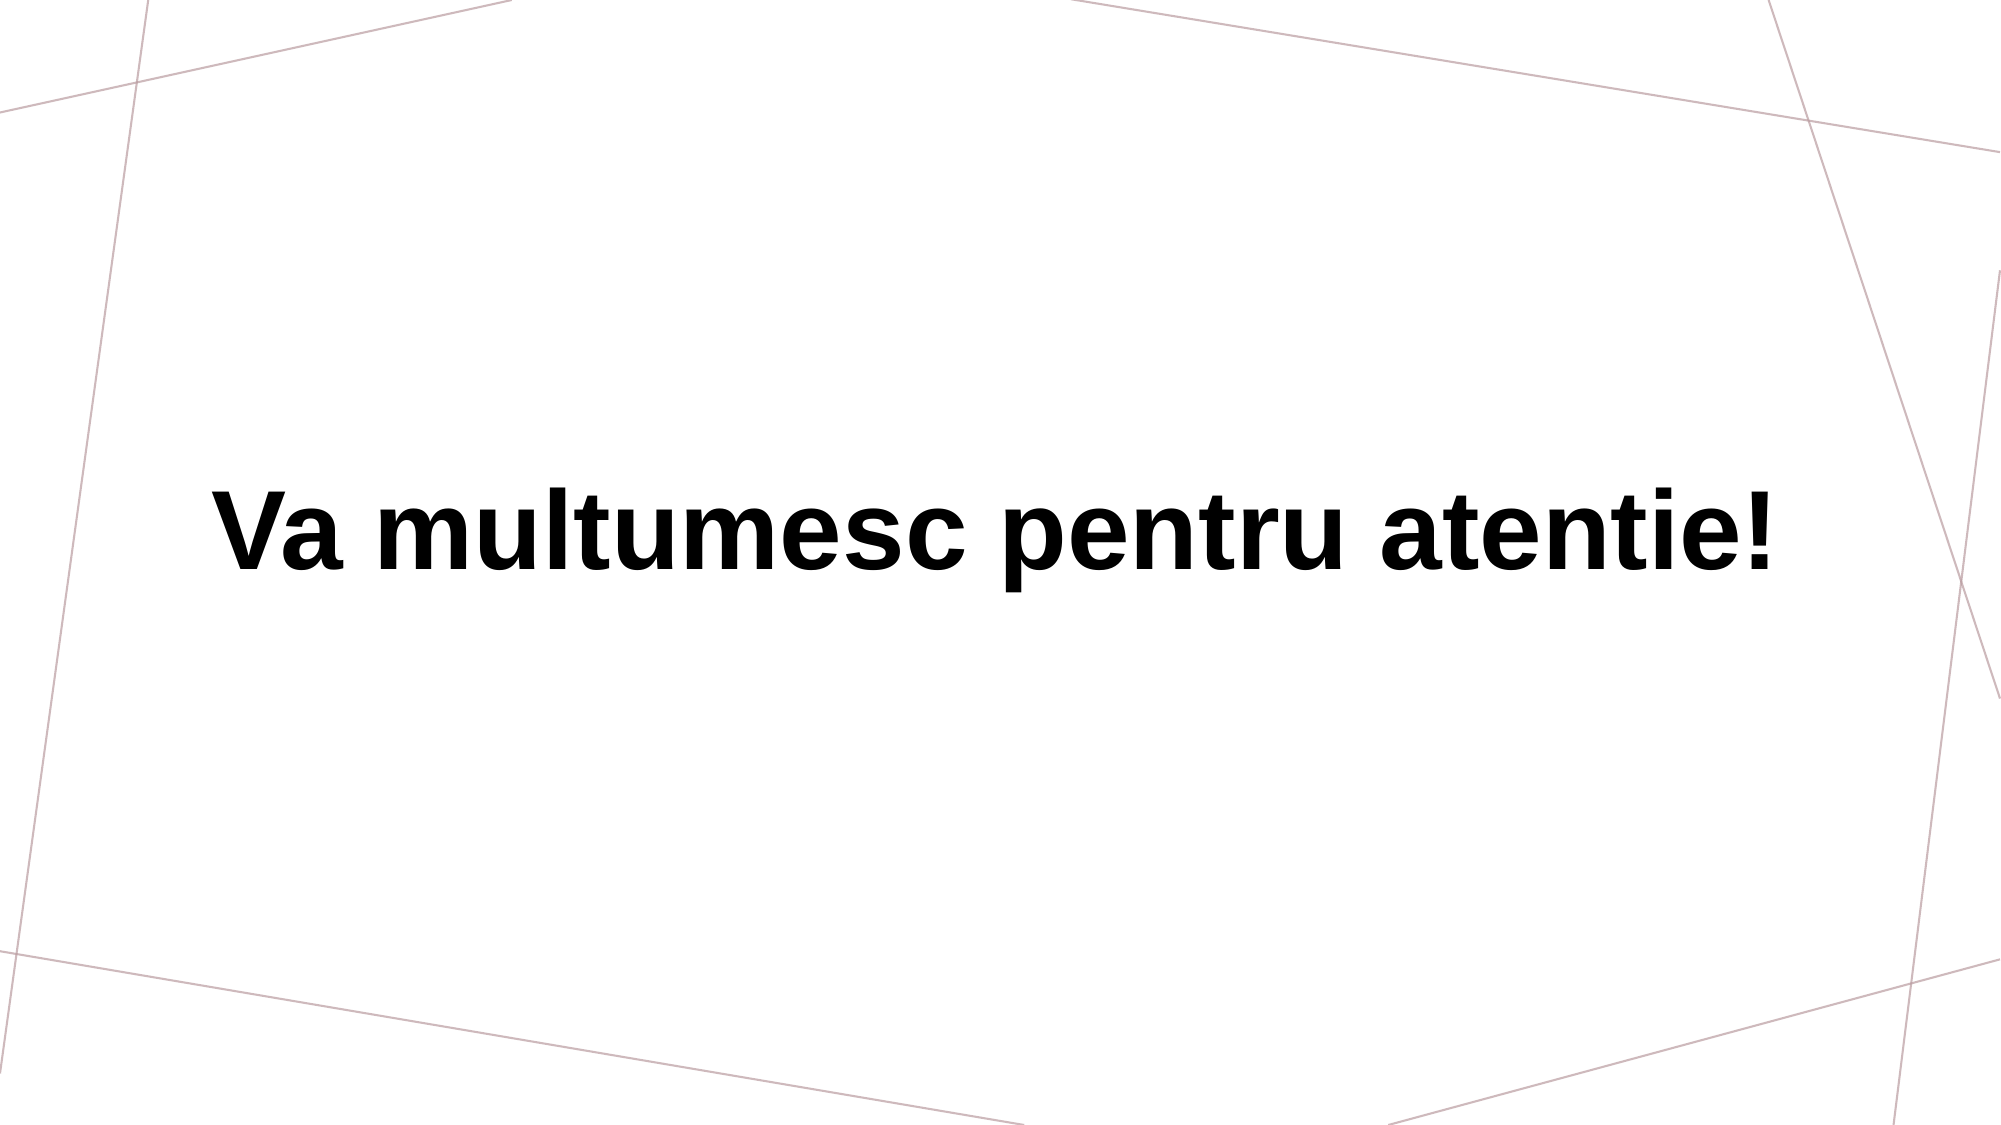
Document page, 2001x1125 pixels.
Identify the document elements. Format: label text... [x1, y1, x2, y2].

list Va multumesc pentru atentie! [196, 449, 1804, 676]
